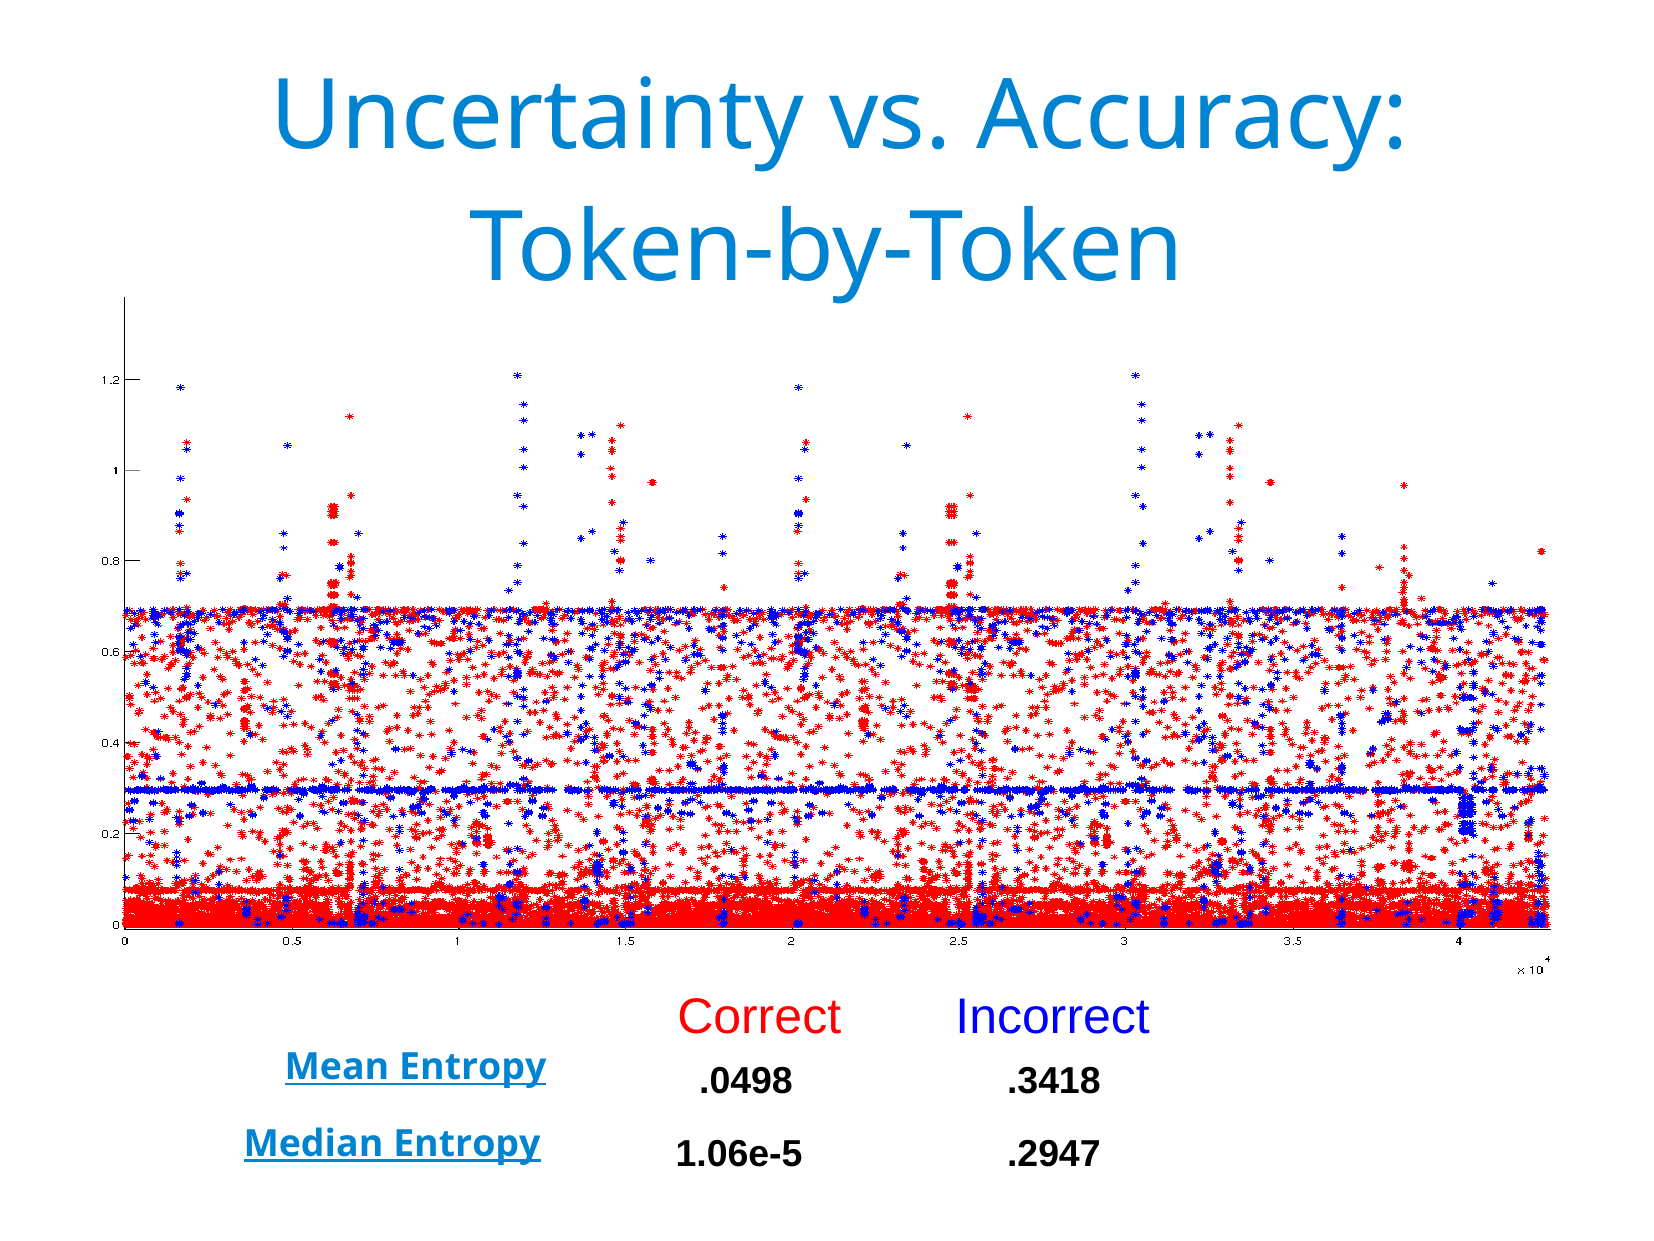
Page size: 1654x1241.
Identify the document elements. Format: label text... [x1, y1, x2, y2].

picture [0, 238, 1654, 1013]
text_box 1.06e-5 [660, 1125, 849, 1183]
text_box Correct [662, 981, 926, 1052]
text_box Incorrect [940, 981, 1204, 1052]
text_box Median Entropy [228, 1109, 629, 1186]
text_box .2947 [992, 1125, 1180, 1183]
text_box .3418 [992, 1052, 1180, 1109]
text_box .0498 [684, 1052, 872, 1109]
text_box Mean Entropy [269, 1032, 608, 1109]
title Uncertainty vs. Accuracy: Token-by-Token [82, 19, 1571, 334]
